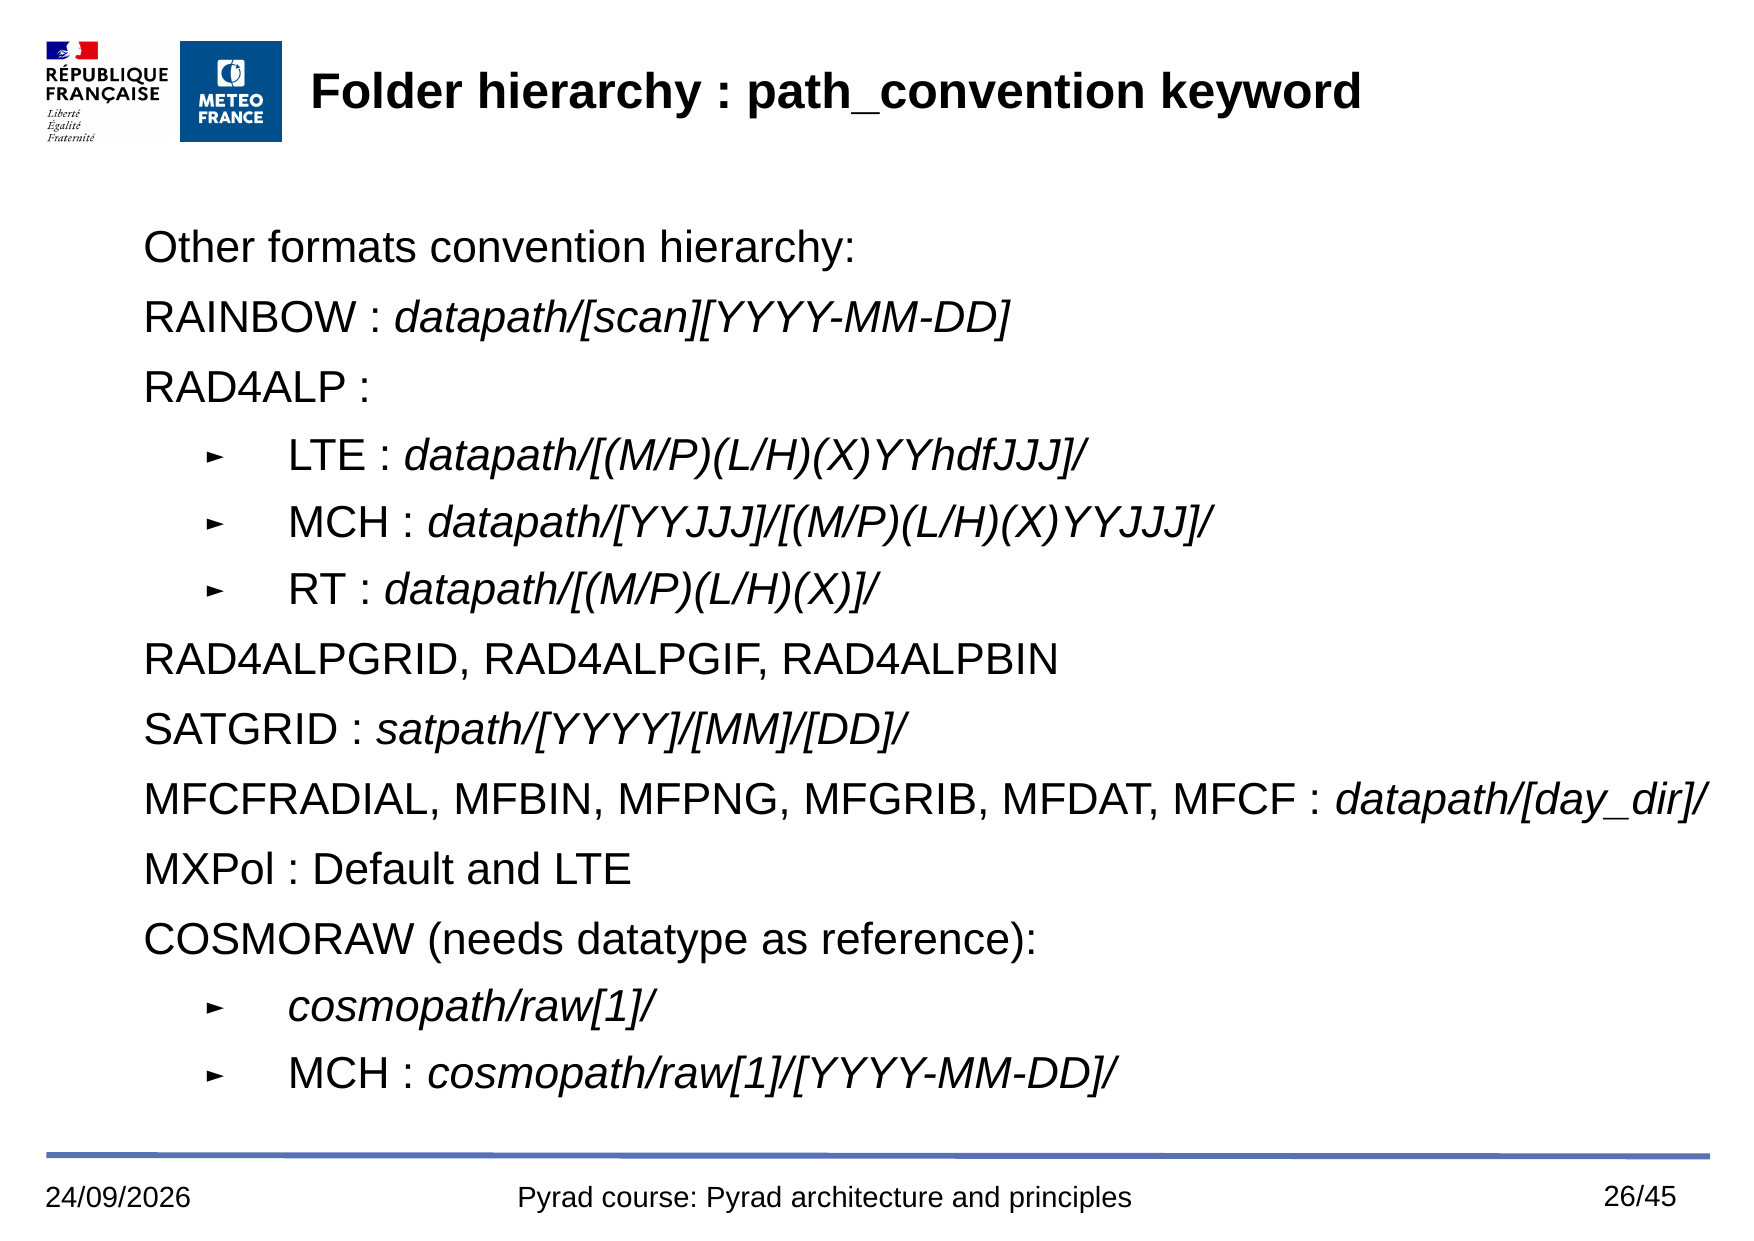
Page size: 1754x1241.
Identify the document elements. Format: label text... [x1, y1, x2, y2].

list Other formats convention hierarchy: RAINBOW : datapath/[scan][YYYY-MM-DD] RAD4ALP : LTE : datapath/[(M/P)(L/H)(X)YYhdfJJJ]/ MCH : datapath/[YYJJJ]/[(M/P)(L/H)(X)YYJJJ]/ RT : datapath/[(M/P)(L/H)(X)]/ RAD4ALPGRID, RAD4ALPGIF, RAD4ALPBIN SATGRID : satpath/[YYYY]/[MM]/[DD]/ MFCFRADIAL, MFBIN, MFPNG, MFGRIB, MFDAT, MFCF : datapath/[day_dir]/ MXPol : Default and LTE COSMORAW (needs datatype as reference): cosmopath/raw[1]/ MCH : cosmopath/raw[1]/[YYYY-MM-DD]/ [44, 222, 1712, 1118]
picture [180, 41, 282, 142]
picture [46, 41, 172, 142]
title Folder hierarchy : path_convention keyword [310, 40, 1697, 142]
